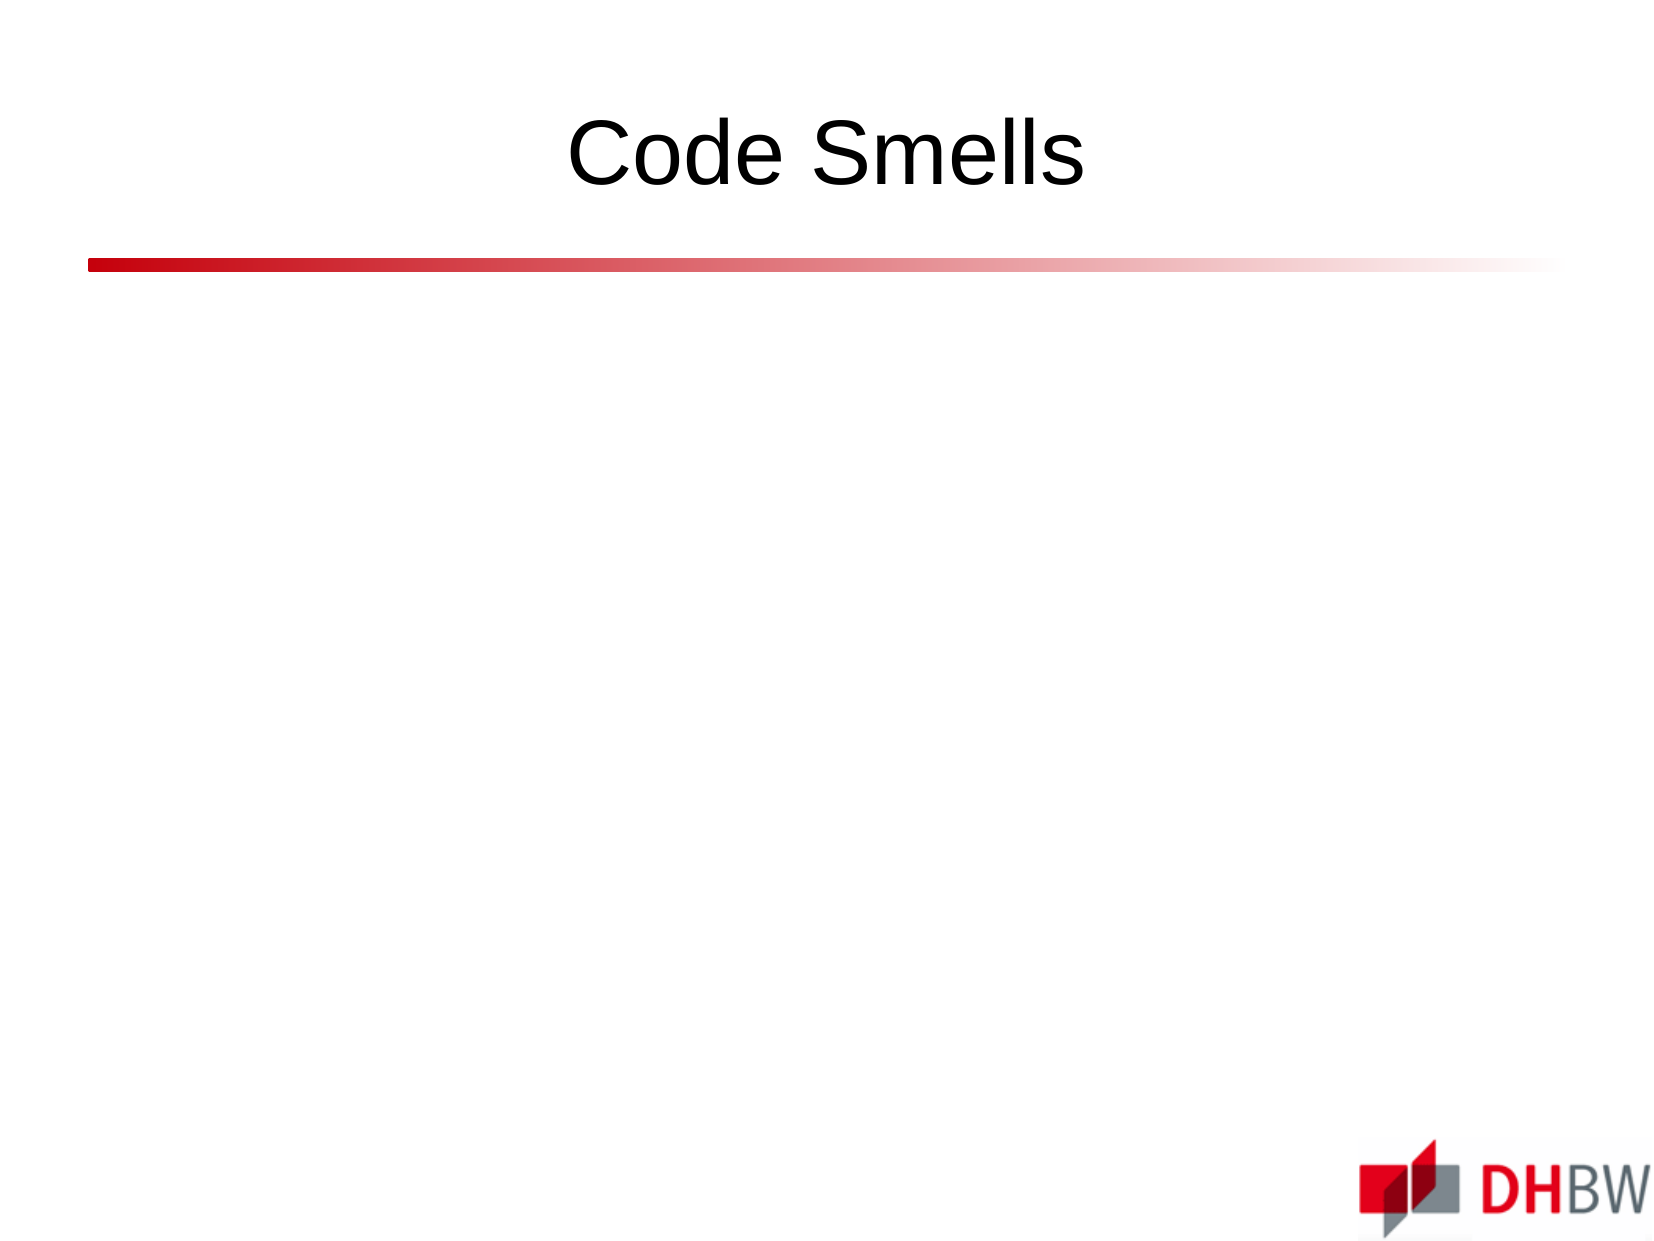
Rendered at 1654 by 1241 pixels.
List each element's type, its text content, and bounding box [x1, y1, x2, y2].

title Code Smells [82, 56, 1571, 250]
picture [1358, 1137, 1652, 1241]
